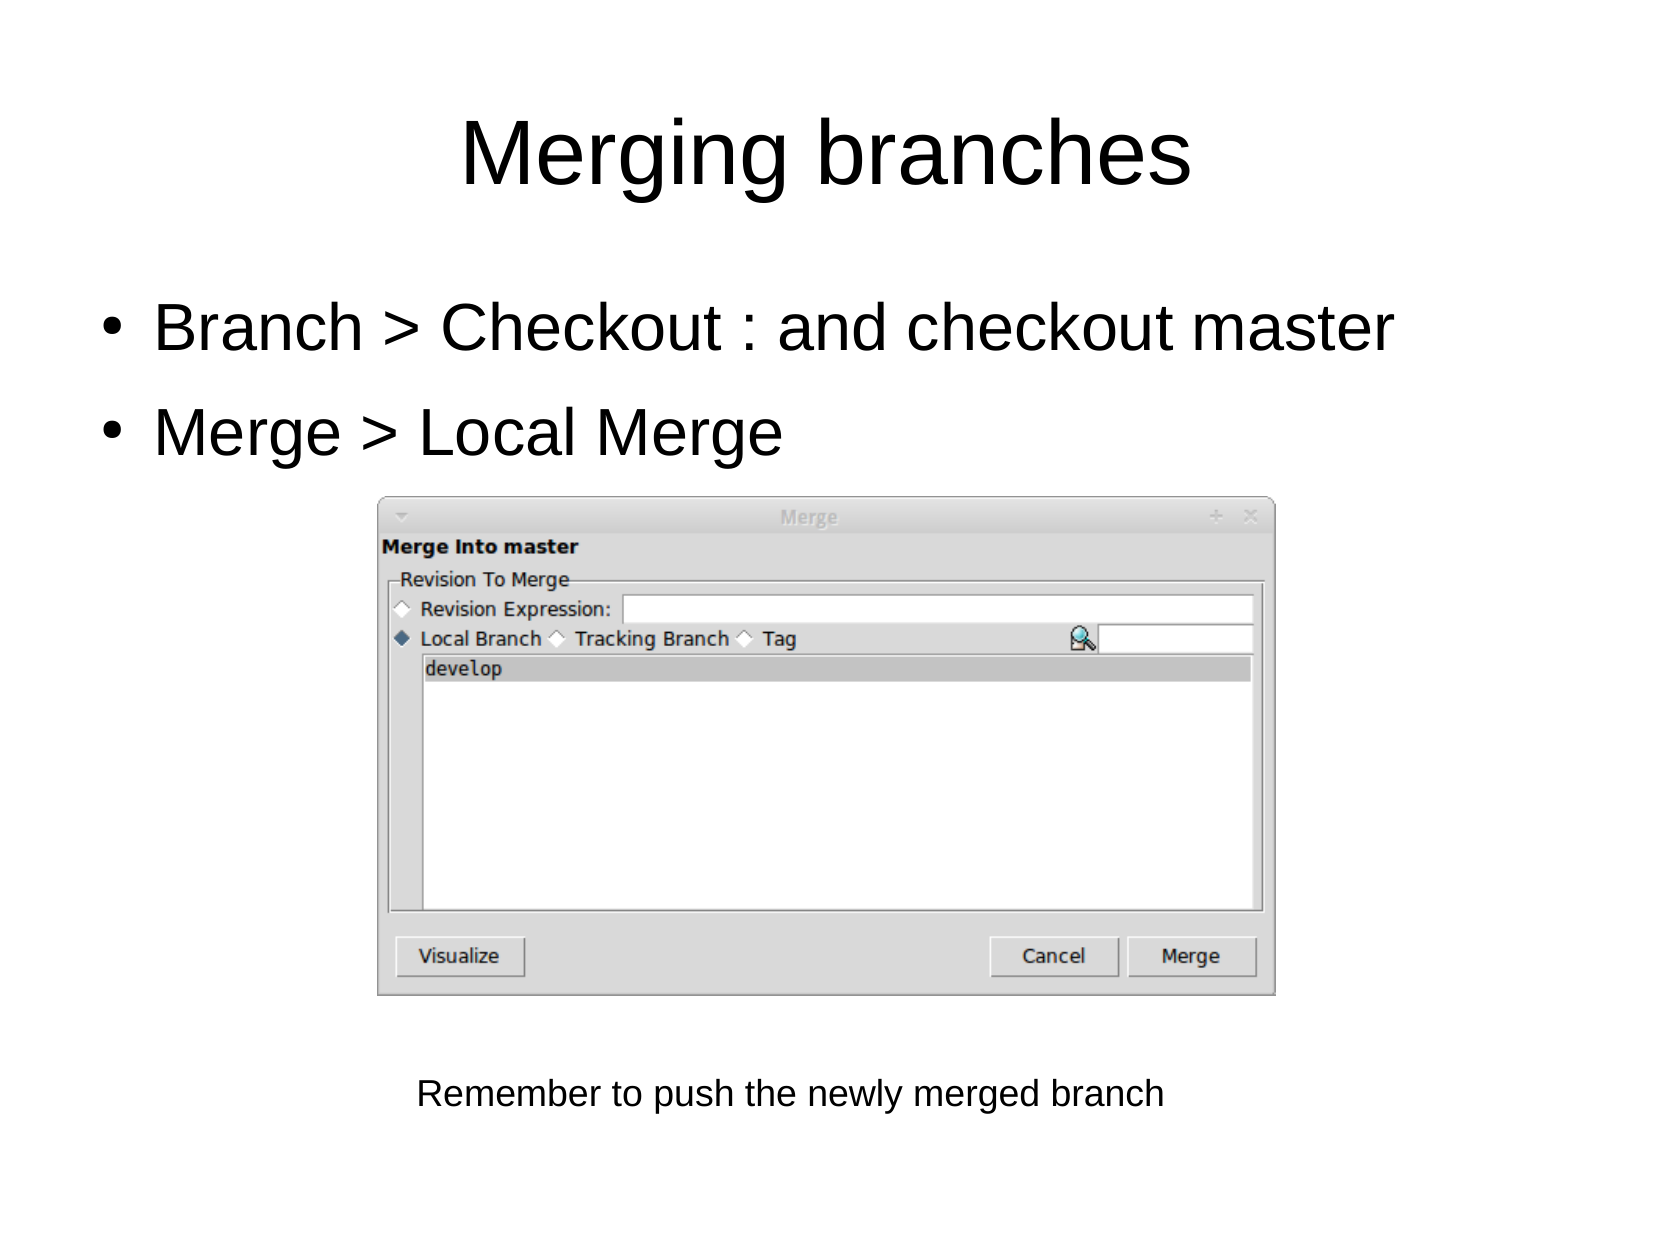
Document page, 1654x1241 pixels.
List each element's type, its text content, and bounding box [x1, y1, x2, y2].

list Branch > Checkout : and checkout master Merge > Local Merge [82, 290, 1571, 1010]
title Merging branches [82, 49, 1571, 257]
text_box Remember to push the newly merged branch [401, 1065, 1180, 1123]
picture [377, 496, 1276, 996]
